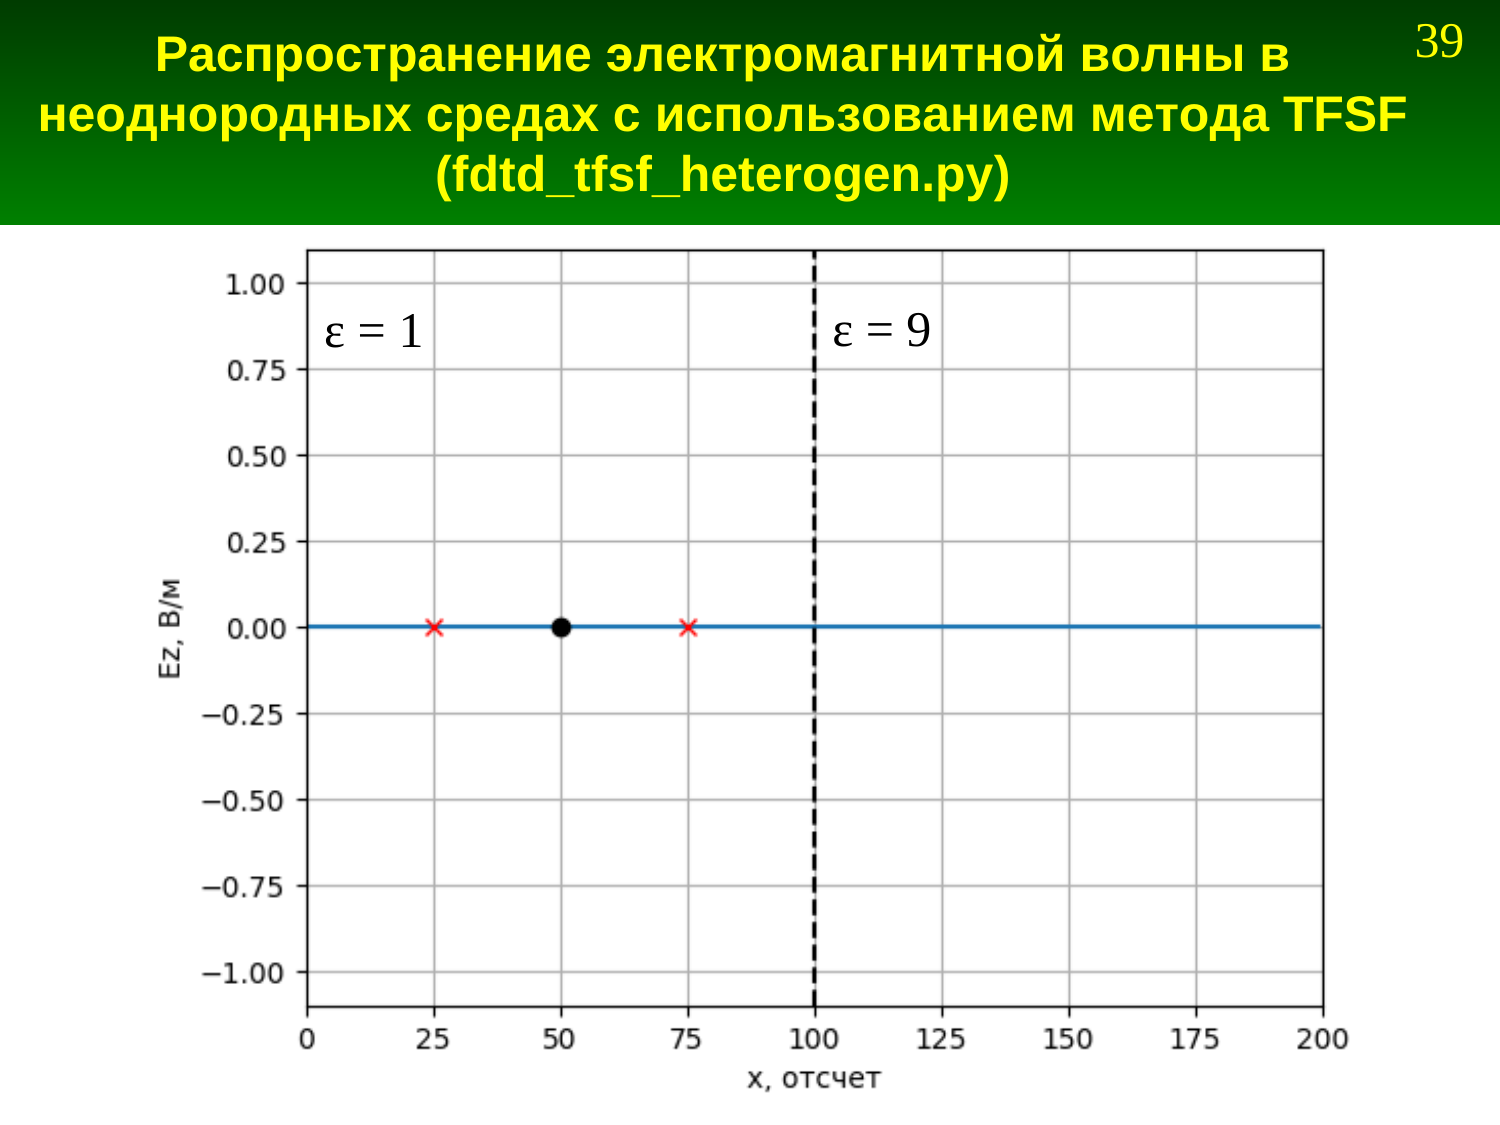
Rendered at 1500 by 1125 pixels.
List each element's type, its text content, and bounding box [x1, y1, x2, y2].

text_box ε = 9 [817, 288, 947, 364]
picture [143, 240, 1357, 1115]
text_box ε = 1 [309, 289, 439, 365]
title Распространение электромагнитной волны в неоднородных средах с использованием метода TFSF (fdtd_tfsf_heterogen.py) [8, 0, 1437, 240]
